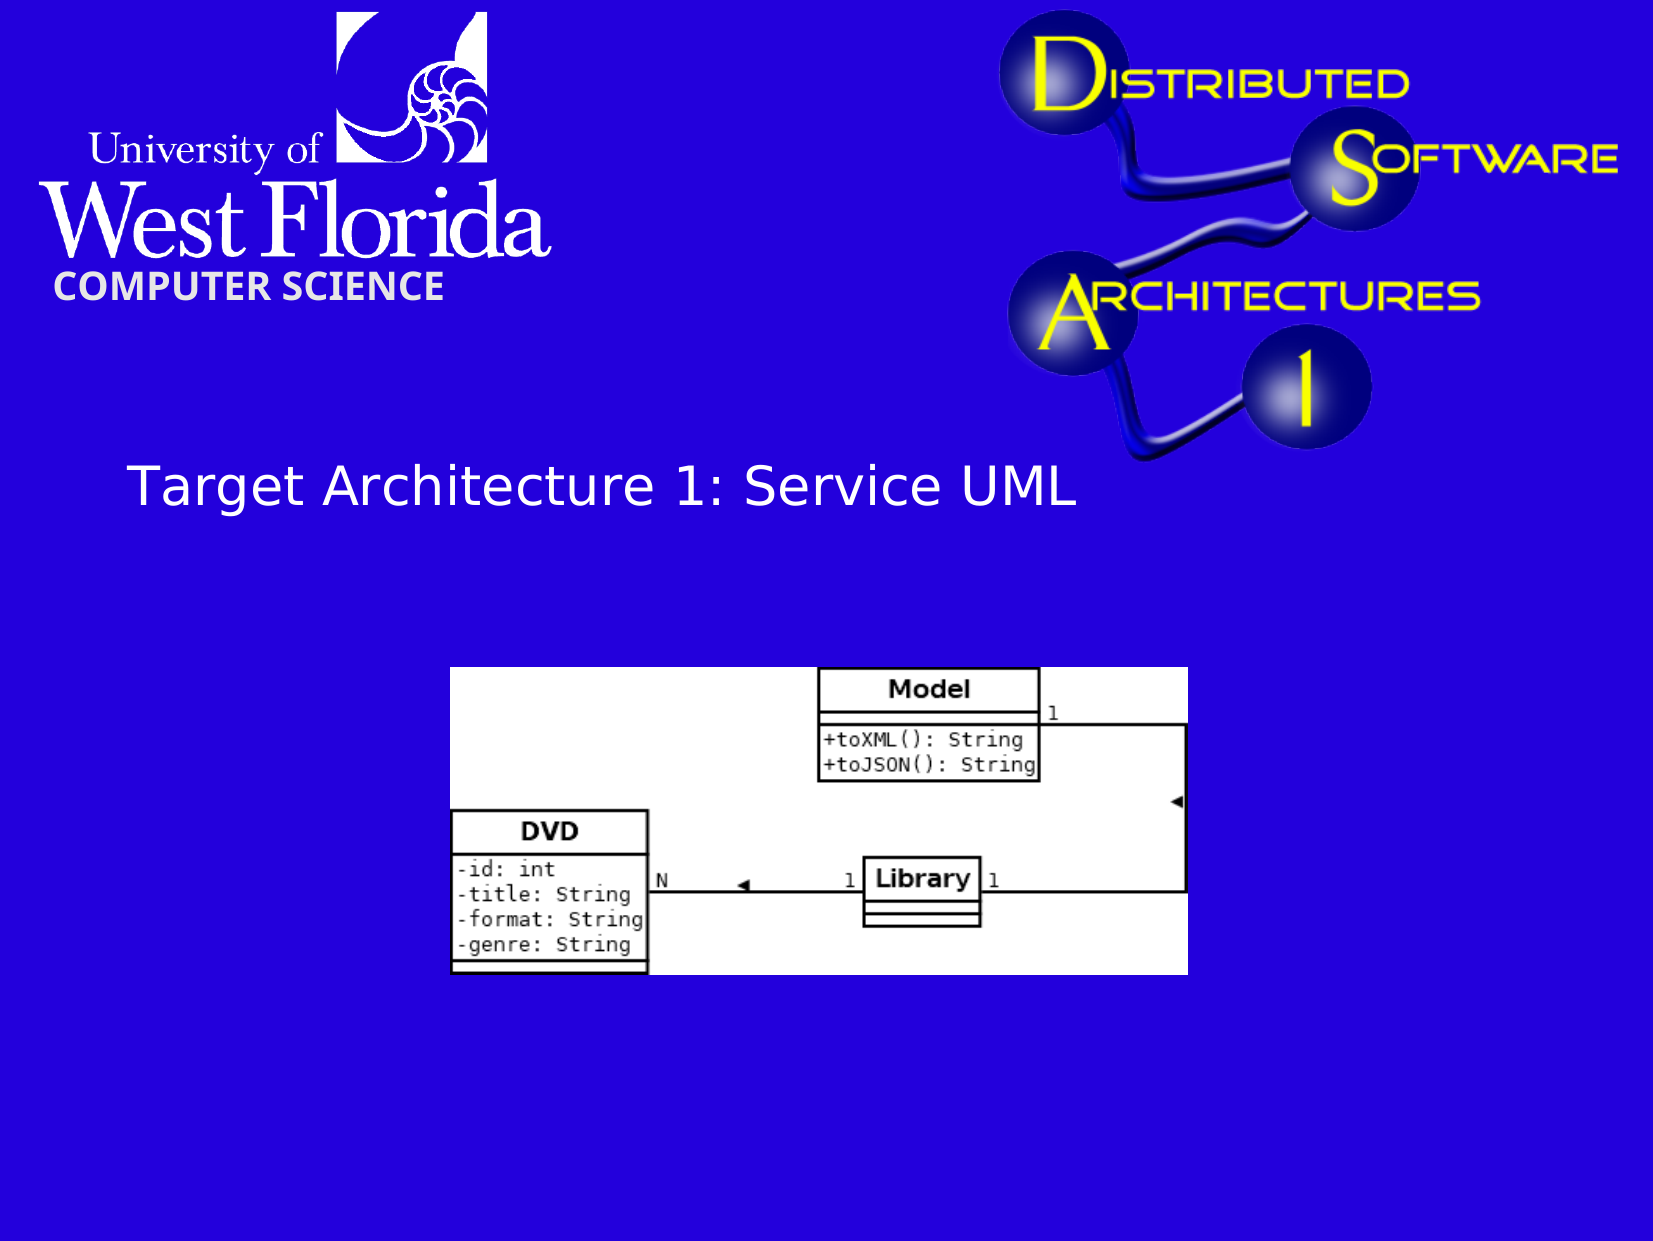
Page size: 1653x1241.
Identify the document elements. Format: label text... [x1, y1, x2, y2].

picture [450, 667, 1188, 976]
text_box Target Architecture 1: Service UML [112, 450, 1538, 526]
picture [37, 0, 559, 262]
picture [910, 0, 1653, 506]
text_box COMPUTER SCIENCE [37, 262, 563, 316]
